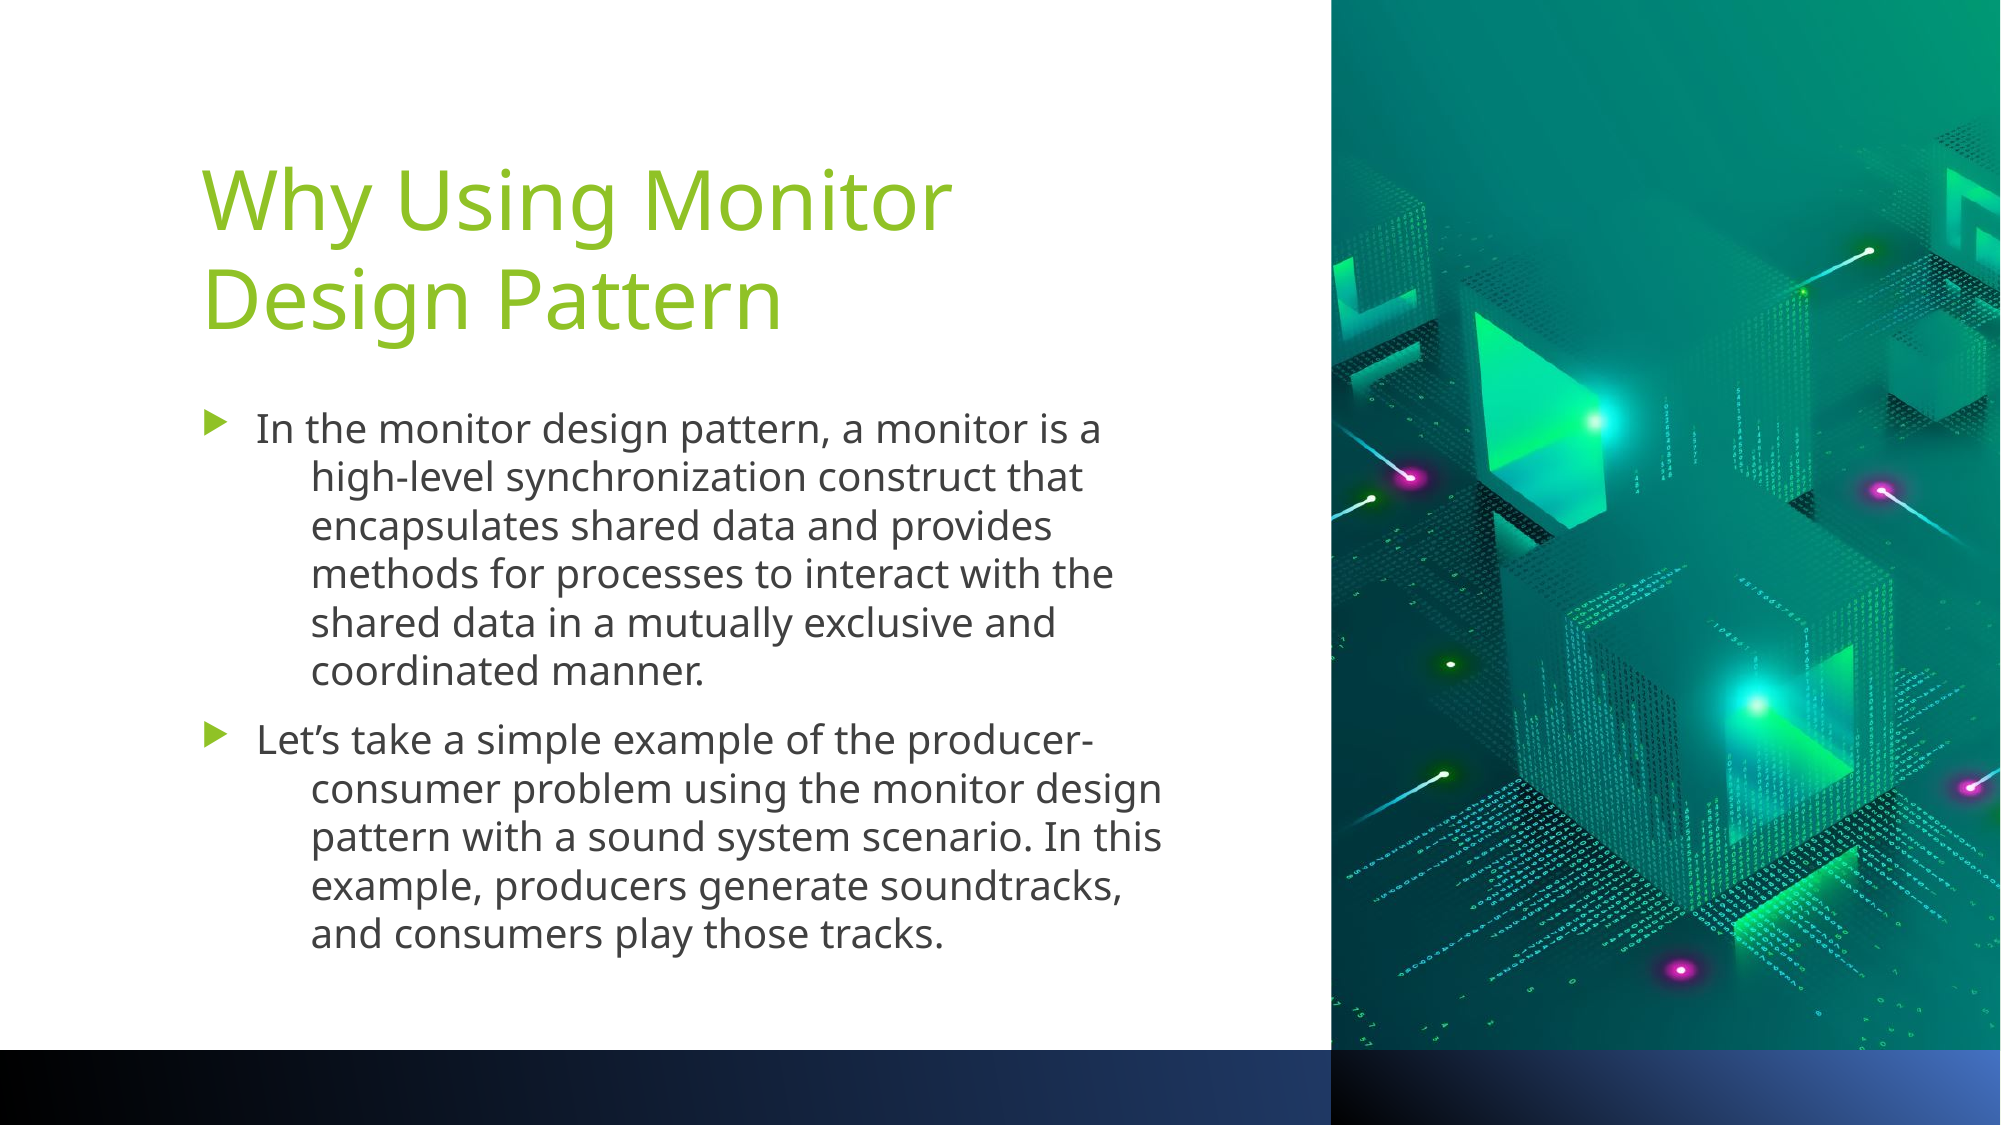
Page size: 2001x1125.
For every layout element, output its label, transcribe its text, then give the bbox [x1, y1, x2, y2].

list In the monitor design pattern, a monitor is a high-level synchronization construct that encapsulates shared data and provides methods for processes to interact with the shared data in a mutually exclusive and coordinated manner. Let’s take a simple example of the producer-consumer problem using the monitor design pattern with a sound system scenario. In this example, producers generate soundtracks, and consumers play those tracks. [186, 395, 1200, 976]
text_box [0, 0, 2000, 1125]
picture [1331, 0, 2000, 1112]
title Why Using Monitor Design Pattern [186, 82, 1200, 354]
